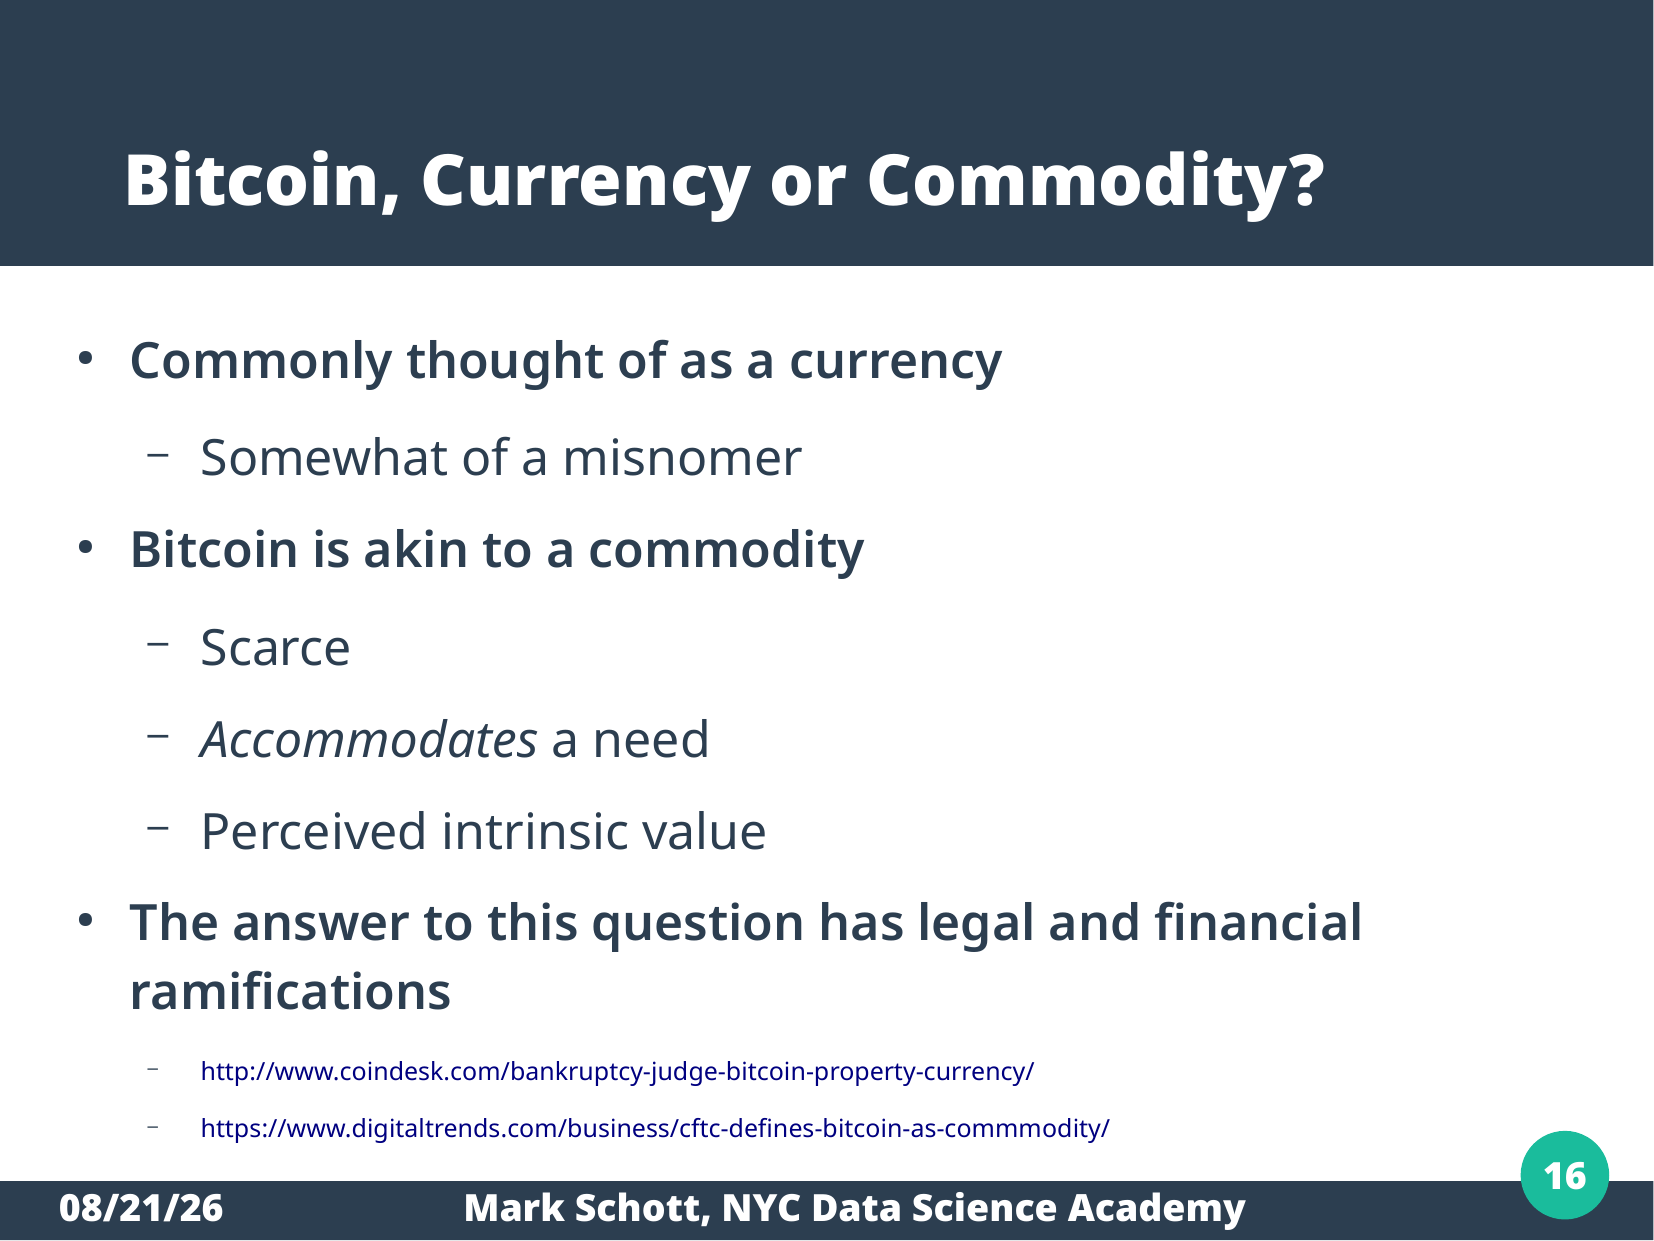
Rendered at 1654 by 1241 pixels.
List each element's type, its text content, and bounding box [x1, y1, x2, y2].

title Bitcoin, Currency or Commodity? [105, 60, 1511, 297]
list Commonly thought of as a currency Somewhat of a misnomer Bitcoin is akin to a commodity Scarce Accommodates a need Perceived intrinsic value The answer to this question has legal and financial ramifications http://www.coindesk.com/bankruptcy-judge-bitcoin-property-currency/ https://www.digitaltrends.com/business/cftc-defines-bitcoin-as-commmodity/ [58, 324, 1595, 1152]
